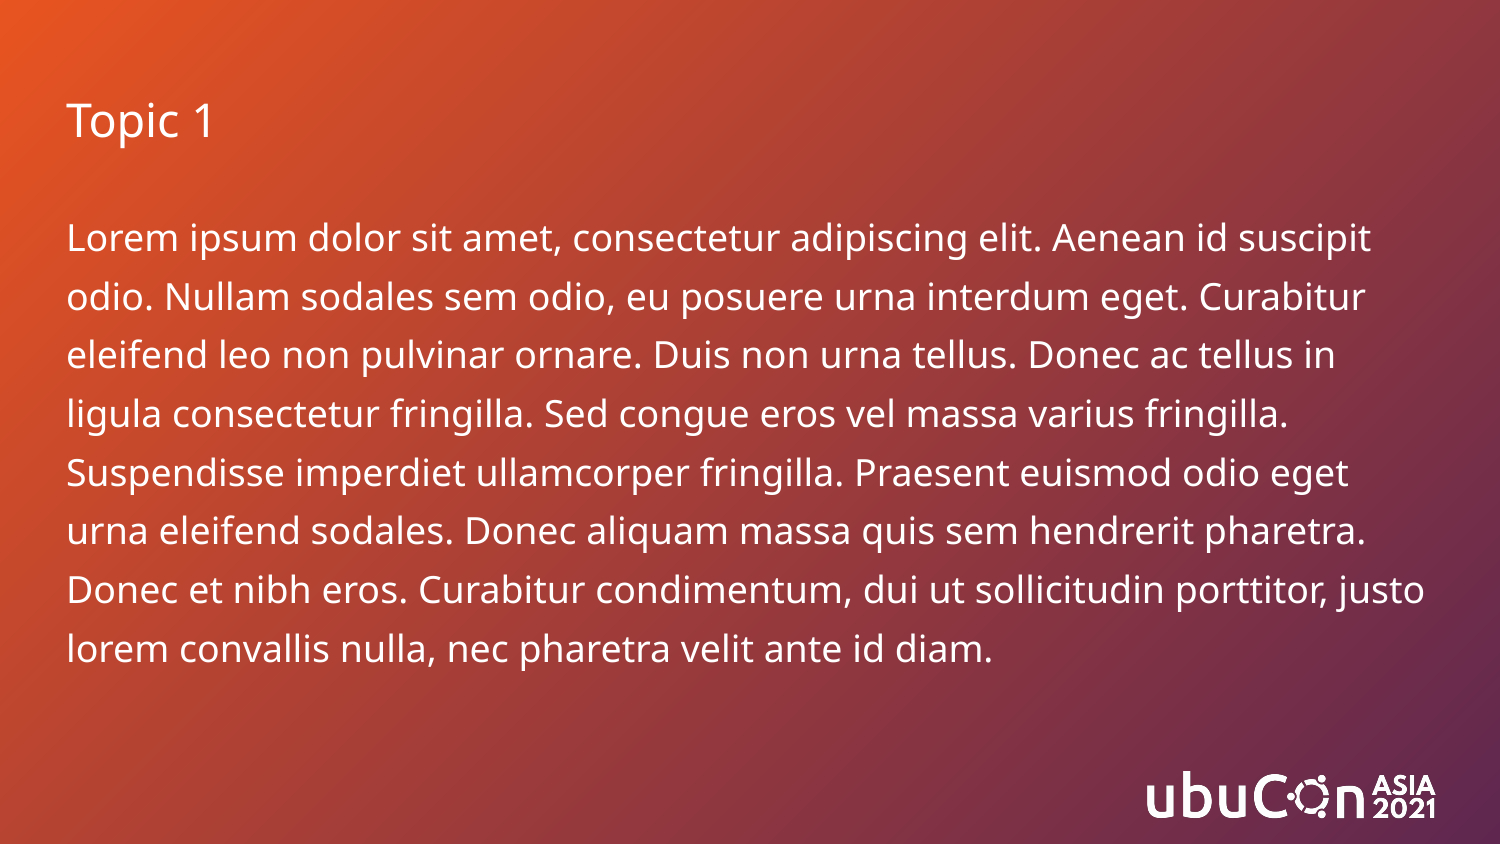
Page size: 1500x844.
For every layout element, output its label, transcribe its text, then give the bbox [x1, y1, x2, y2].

title Topic 1 [51, 72, 1449, 167]
list Lorem ipsum dolor sit amet, consectetur adipiscing elit. Aenean id suscipit odio. Nullam sodales sem odio, eu posuere urna interdum eget. Curabitur eleifend leo non pulvinar ornare. Duis non urna tellus. Donec ac tellus in ligula consectetur fringilla. Sed congue eros vel massa varius fringilla. Suspendisse imperdiet ullamcorper fringilla. Praesent euismod odio eget urna eleifend sodales. Donec aliquam massa quis sem hendrerit pharetra. Donec et nibh eros. Curabitur condimentum, dui ut sollicitudin porttitor, justo lorem convallis nulla, nec pharetra velit ante id diam. [51, 189, 1449, 750]
picture [1137, 771, 1449, 822]
